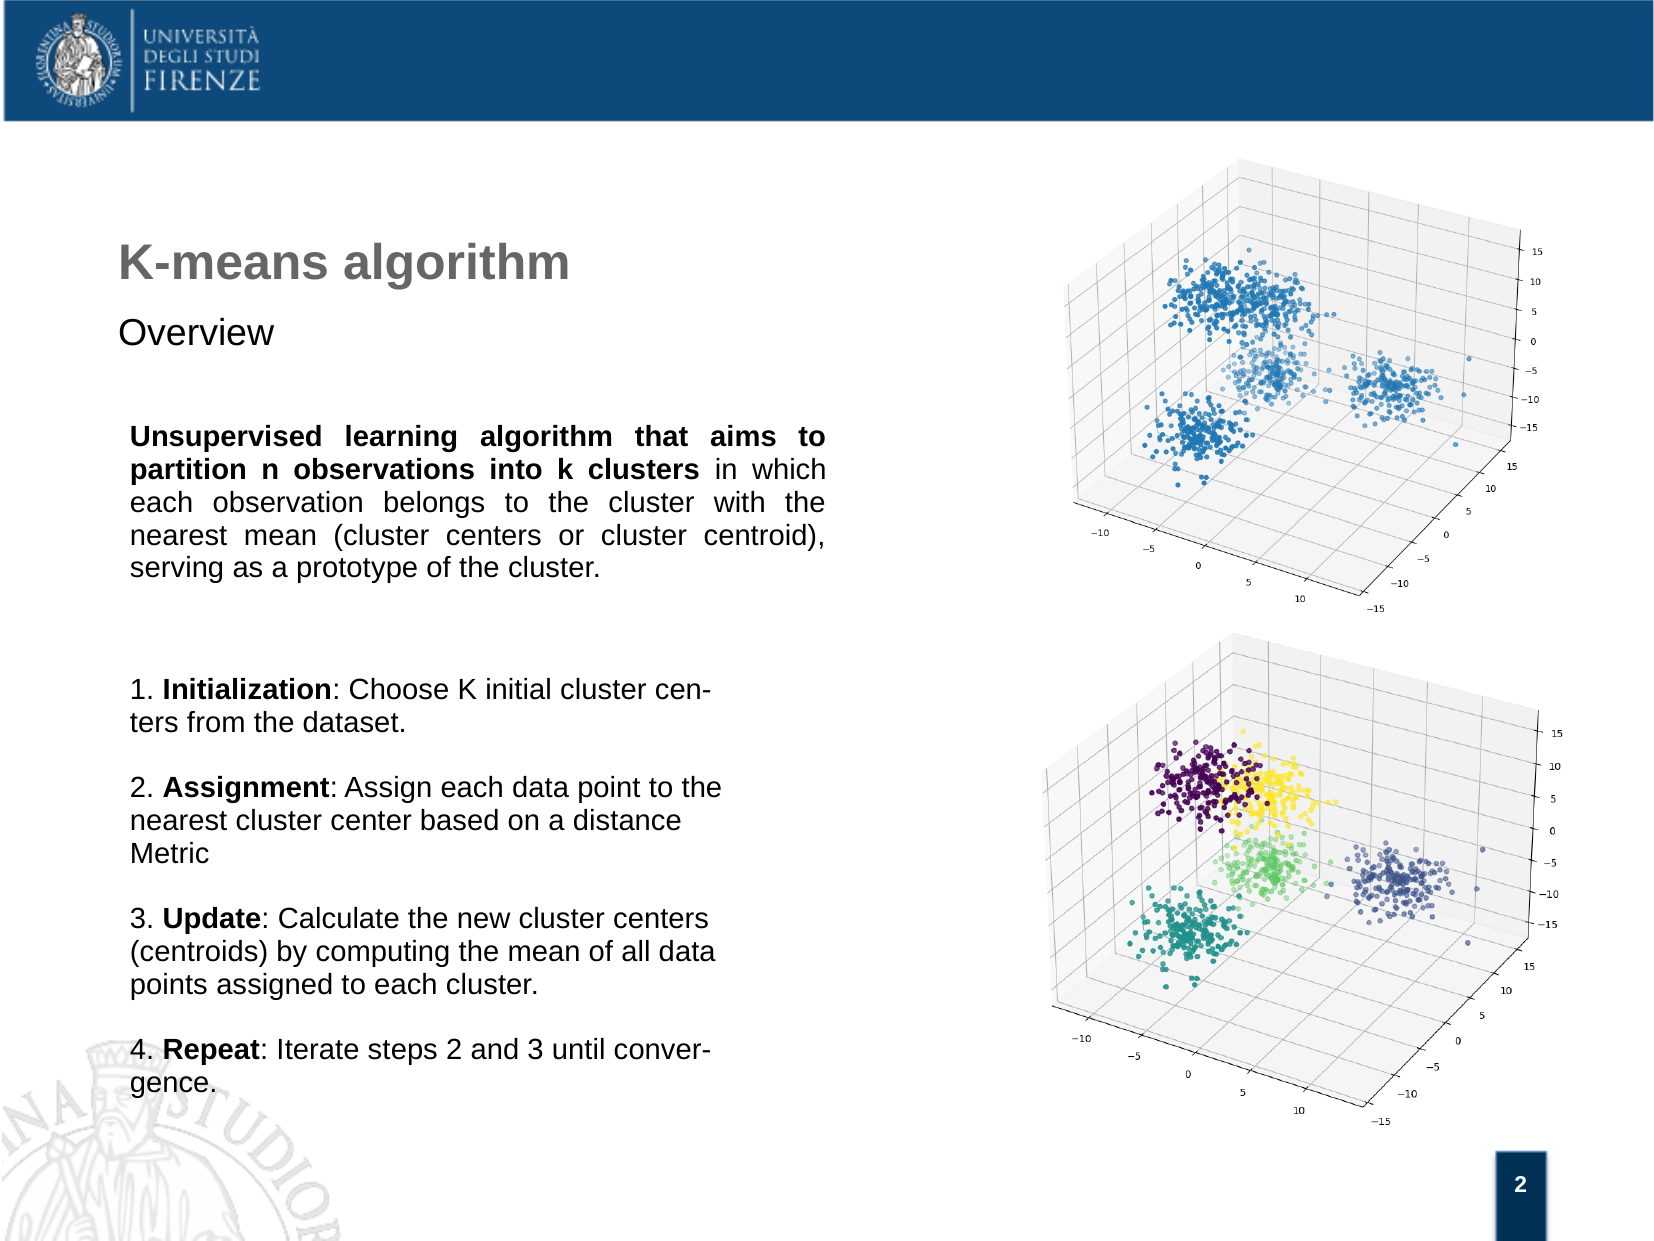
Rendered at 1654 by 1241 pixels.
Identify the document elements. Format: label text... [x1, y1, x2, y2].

text_box Unsupervised learning algorithm that aims to partition n observations into k clusters in which each observation belongs to the cluster with the nearest mean (cluster centers or cluster centroid), serving as a prototype of the cluster. [129, 383, 827, 620]
text_box 2 [1505, 1160, 1536, 1208]
text_box K-means algorithm Overview [118, 206, 981, 354]
text_box 1. Initialization: Choose K initial cluster cen- ters from the dataset. 2. Assignment: Assign each data point to the nearest cluster center based on a distance Metric 3. Update: Calculate the new cluster centers (centroids) by computing the mean of all data points assigned to each cluster. 4. Repeat: Iterate steps 2 and 3 until conver- gence. [129, 620, 827, 1152]
picture [2, 0, 1654, 1241]
